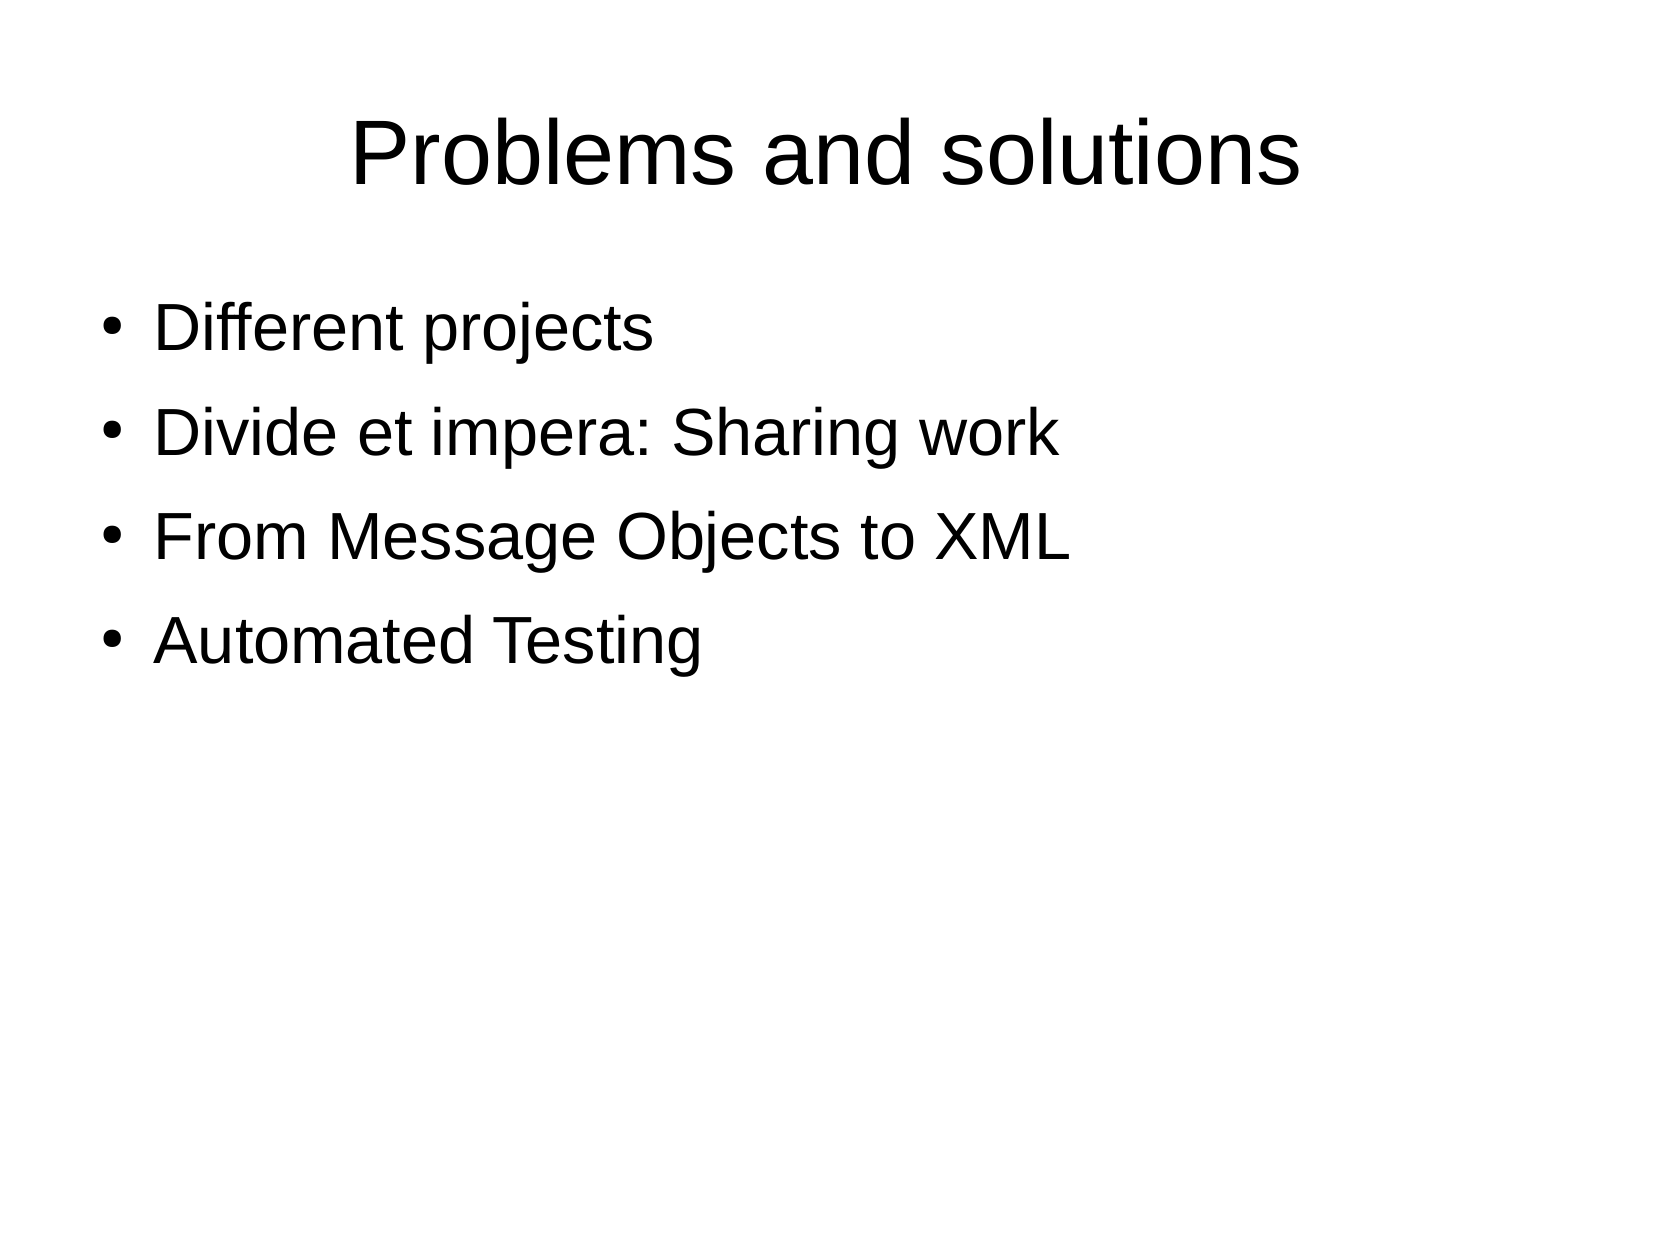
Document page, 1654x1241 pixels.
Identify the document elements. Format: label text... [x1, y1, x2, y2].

list Different projects Divide et impera: Sharing work From Message Objects to XML Automated Testing [82, 290, 1571, 1010]
title Problems and solutions [82, 49, 1571, 257]
